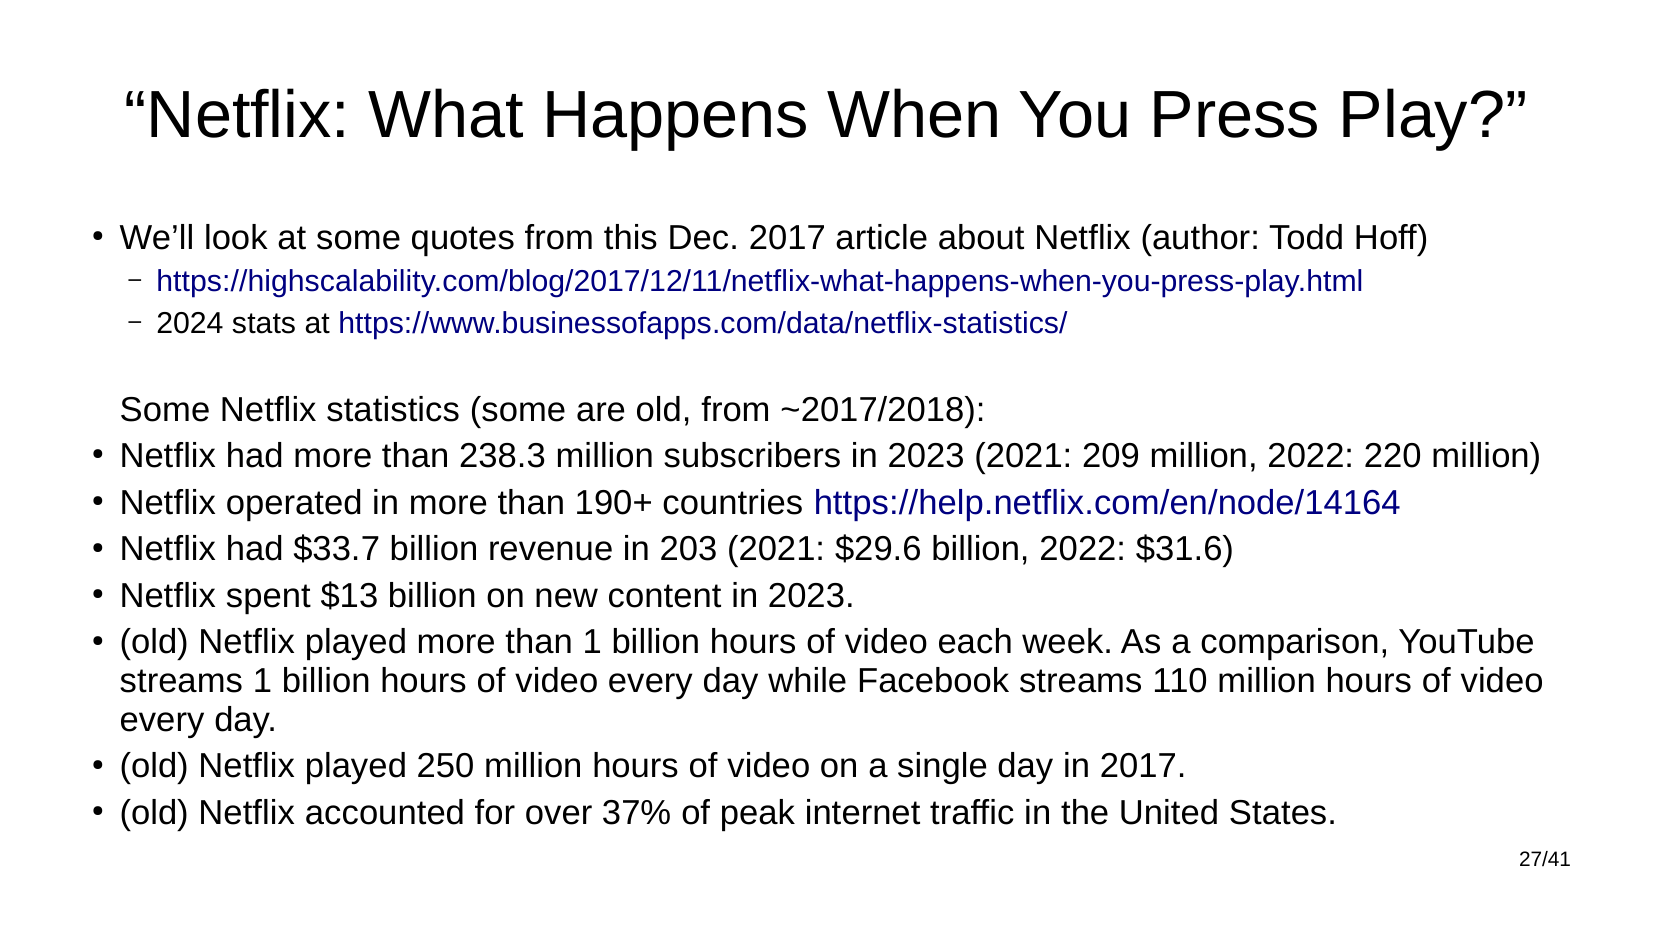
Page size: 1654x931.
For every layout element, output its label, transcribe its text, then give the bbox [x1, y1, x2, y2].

title “Netflix: What Happens When You Press Play?” [82, 37, 1571, 193]
list We’ll look at some quotes from this Dec. 2017 article about Netflix (author: Todd Hoff) https://highscalability.com/blog/2017/12/11/netflix-what-happens-when-you-press-play.html 2024 stats at https://www.businessofapps.com/data/netflix-statistics/ Some Netflix statistics (some are old, from ~2017/2018): Netflix had more than 238.3 million subscribers in 2023 (2021: 209 million, 2022: 220 million) Netflix operated in more than 190+ countries https://help.netflix.com/en/node/14164 Netflix had $33.7 billion revenue in 203 (2021: $29.6 billion, 2022: $31.6) Netflix spent $13 billion on new content in 2023. (old) Netflix played more than 1 billion hours of video each week. As a comparison, YouTube streams 1 billion hours of video every day while Facebook streams 110 million hours of video every day. (old) Netflix played 250 million hours of video on a single day in 2017. (old) Netflix accounted for over 37% of peak internet traffic in the United States. [82, 217, 1571, 843]
